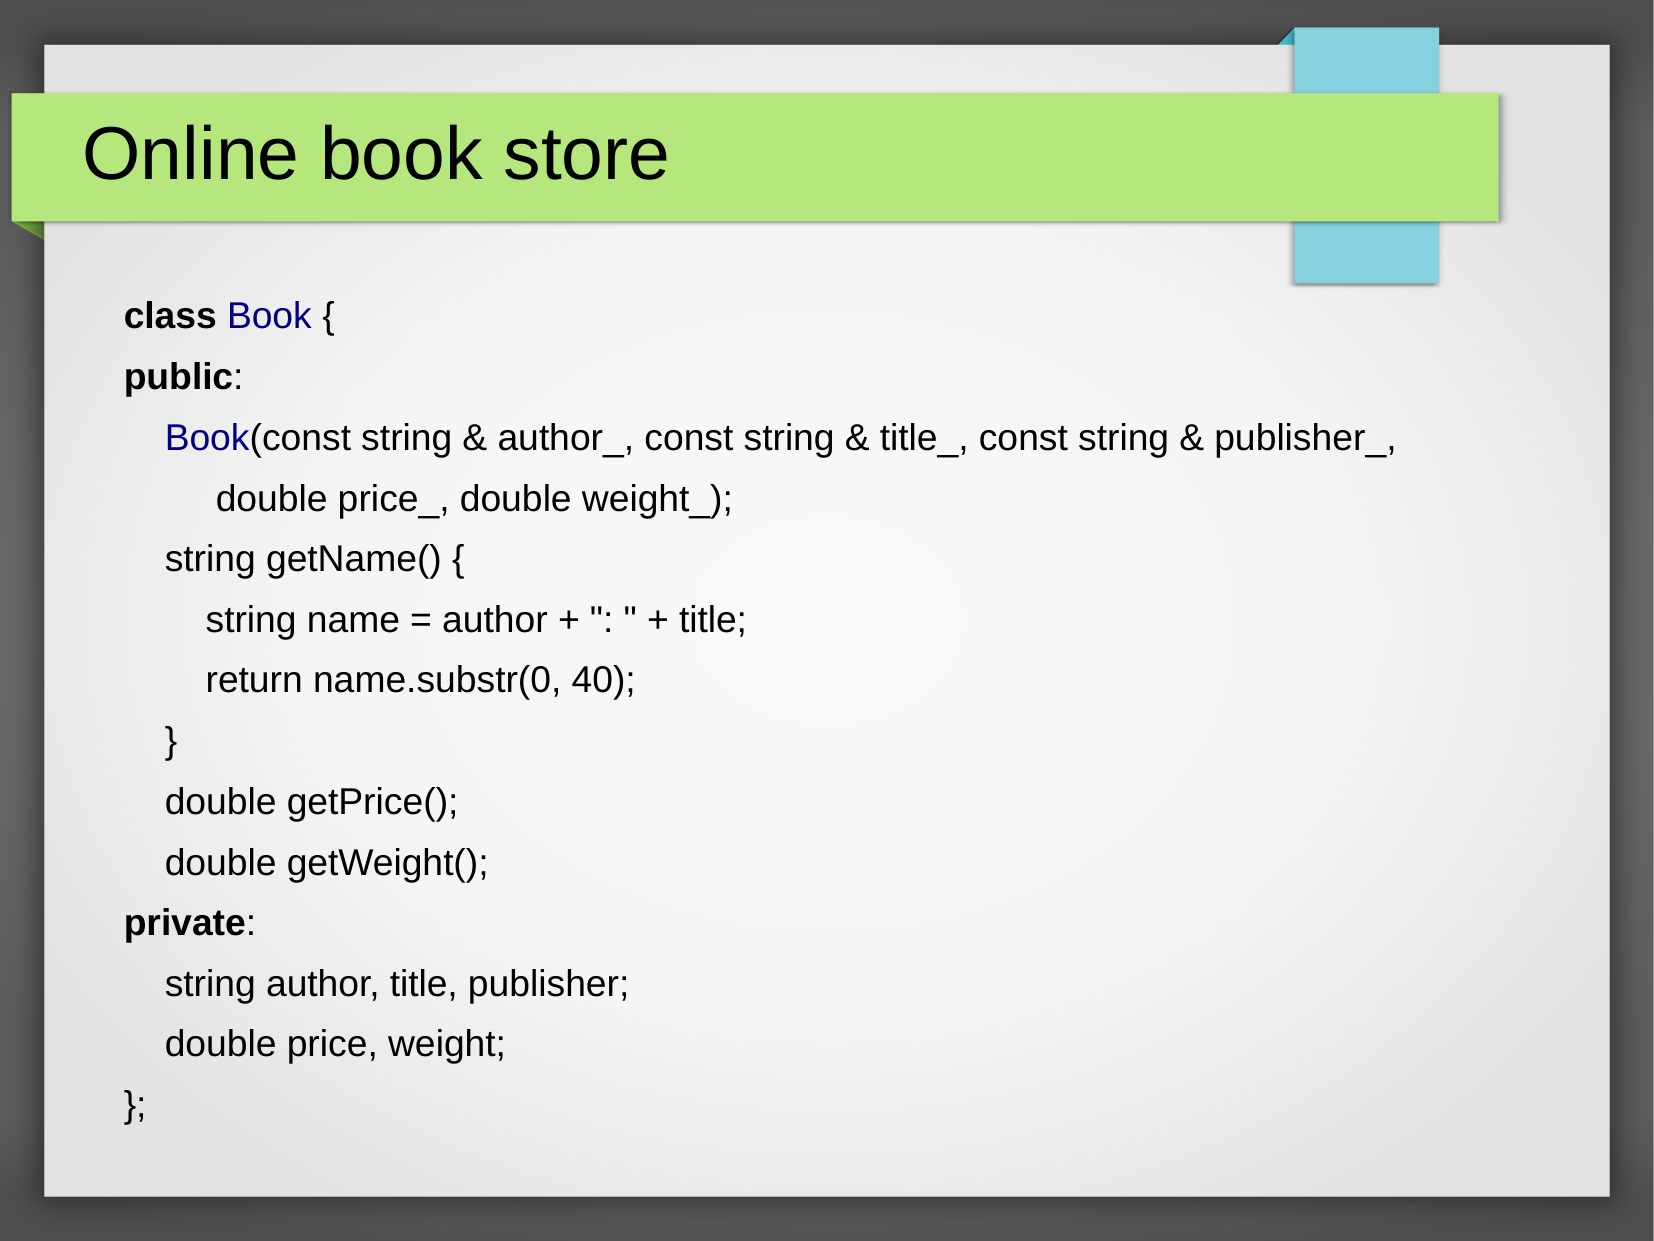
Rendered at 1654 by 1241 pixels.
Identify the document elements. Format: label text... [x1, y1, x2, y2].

picture [0, 0, 1654, 1241]
title Online book store [82, 94, 1264, 213]
list class Book { public: Book(const string & author_, const string & title_, const string & publisher_, double price_, double weight_); string getName() { string name = author + ": " + title; return name.substr(0, 40); } double getPrice(); double getWeight(); private: string author, title, publisher; double price, weight; }; [82, 295, 1571, 1130]
